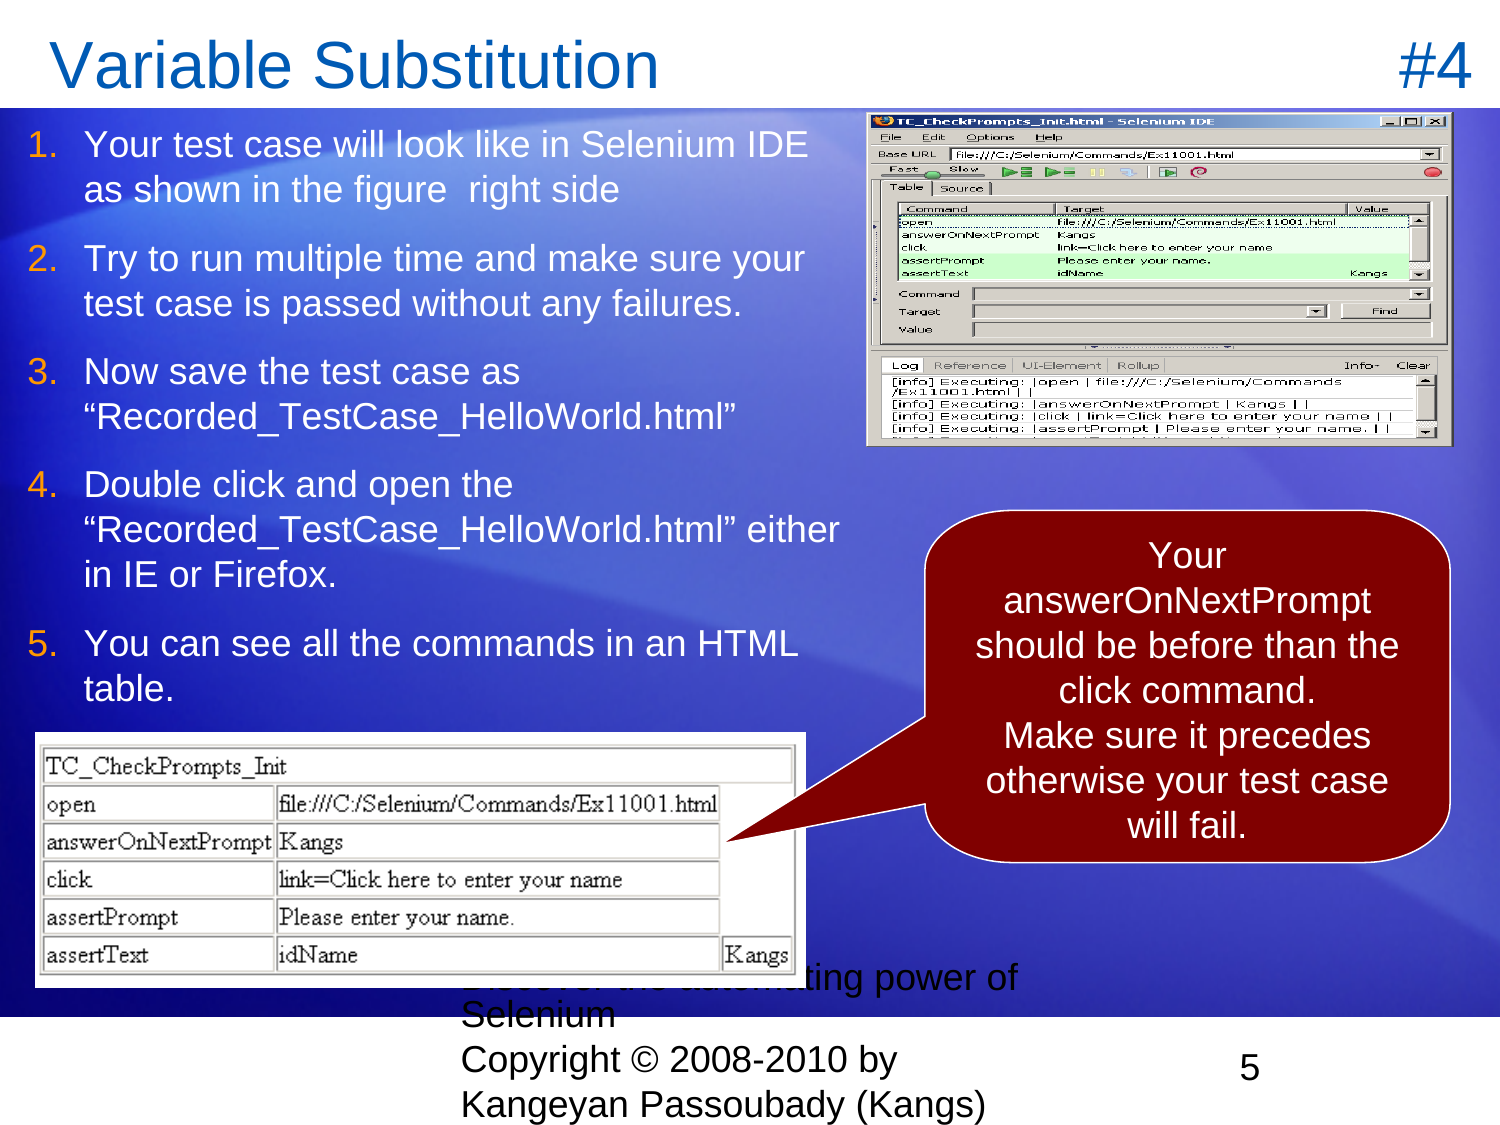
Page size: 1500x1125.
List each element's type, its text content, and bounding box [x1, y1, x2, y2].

picture [602, 1009, 610, 1017]
picture [0, 108, 1500, 1017]
picture [591, 1009, 599, 1017]
title Variable Substitution #4 [35, 11, 1500, 112]
picture [541, 1009, 550, 1017]
text_box Your test case will look like in Selenium IDE as shown in the figure right side Try to run multiple time and make sure your test case is passed without any failures. Now save the test case as “Recorded_TestCase_HelloWorld.html” Double click and open the “Recorded_TestCase_HelloWorld.html” either in IE or Firefox. You can see all the commands in an HTML table. [12, 112, 867, 717]
picture [490, 1009, 501, 1015]
text_box Your answerOnNextPrompt should be before than the click command. Make sure it precedes otherwise your test case will fail. [721, 510, 1451, 863]
picture [519, 1009, 530, 1015]
